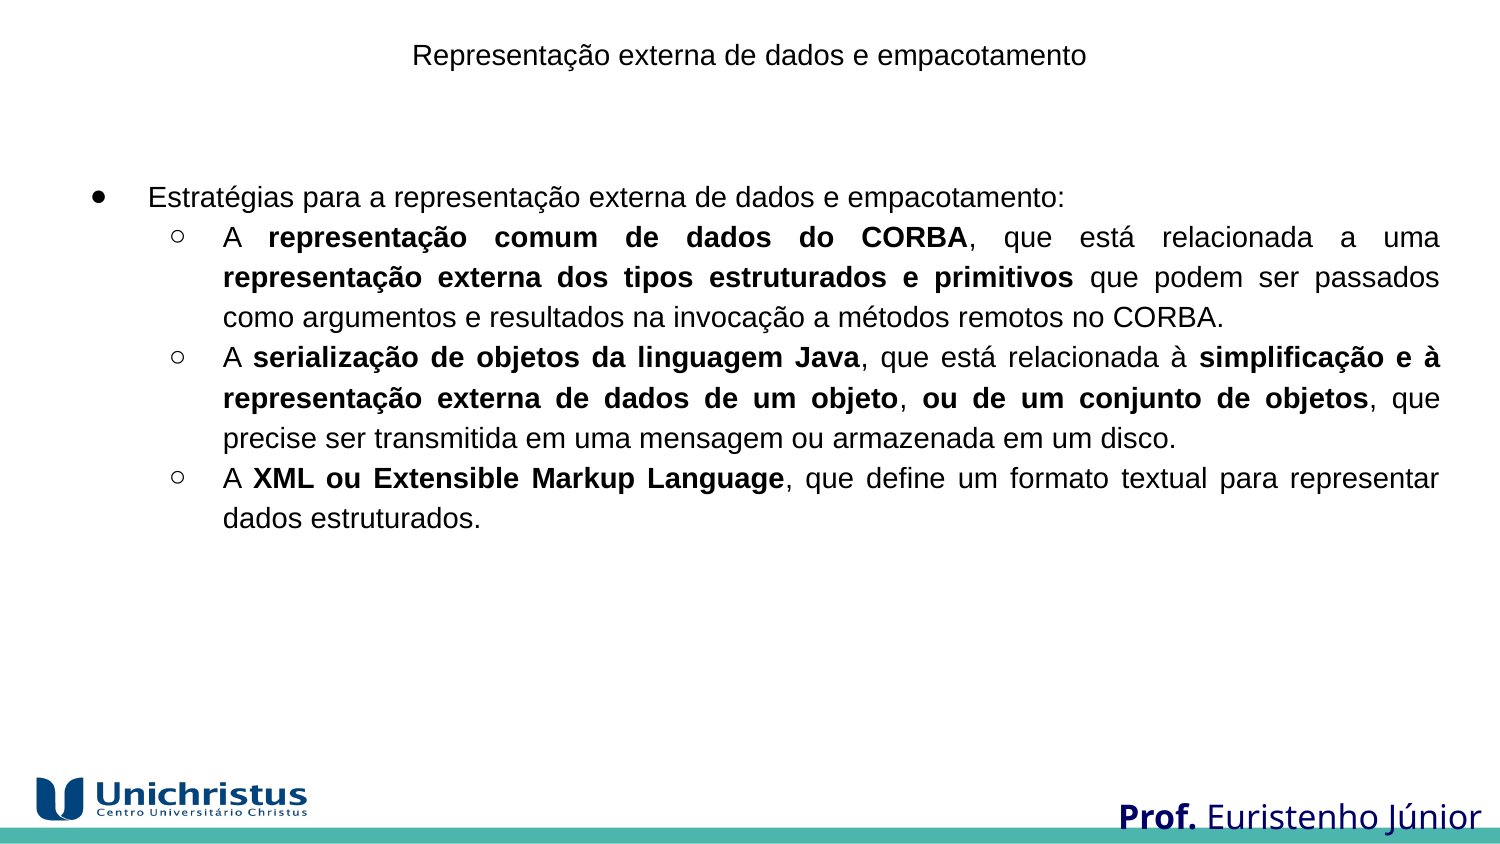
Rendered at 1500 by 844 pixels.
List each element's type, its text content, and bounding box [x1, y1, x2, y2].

title Representação externa de dados e empacotamento [51, 20, 1449, 137]
list Estratégias para a representação externa de dados e empacotamento: A representação comum de dados do CORBA, que está relacionada a uma representação externa dos tipos estruturados e primitivos que podem ser passados como argumentos e resultados na invocação a métodos remotos no CORBA. A serialização de objetos da linguagem Java, que está relacionada à simplificação e à representação externa de dados de um objeto, ou de um conjunto de objetos, que precise ser transmitida em uma mensagem ou armazenada em um disco. A XML ou Extensible Markup Language, que define um formato textual para representar dados estruturados. [57, 157, 1456, 756]
picture [32, 775, 311, 822]
